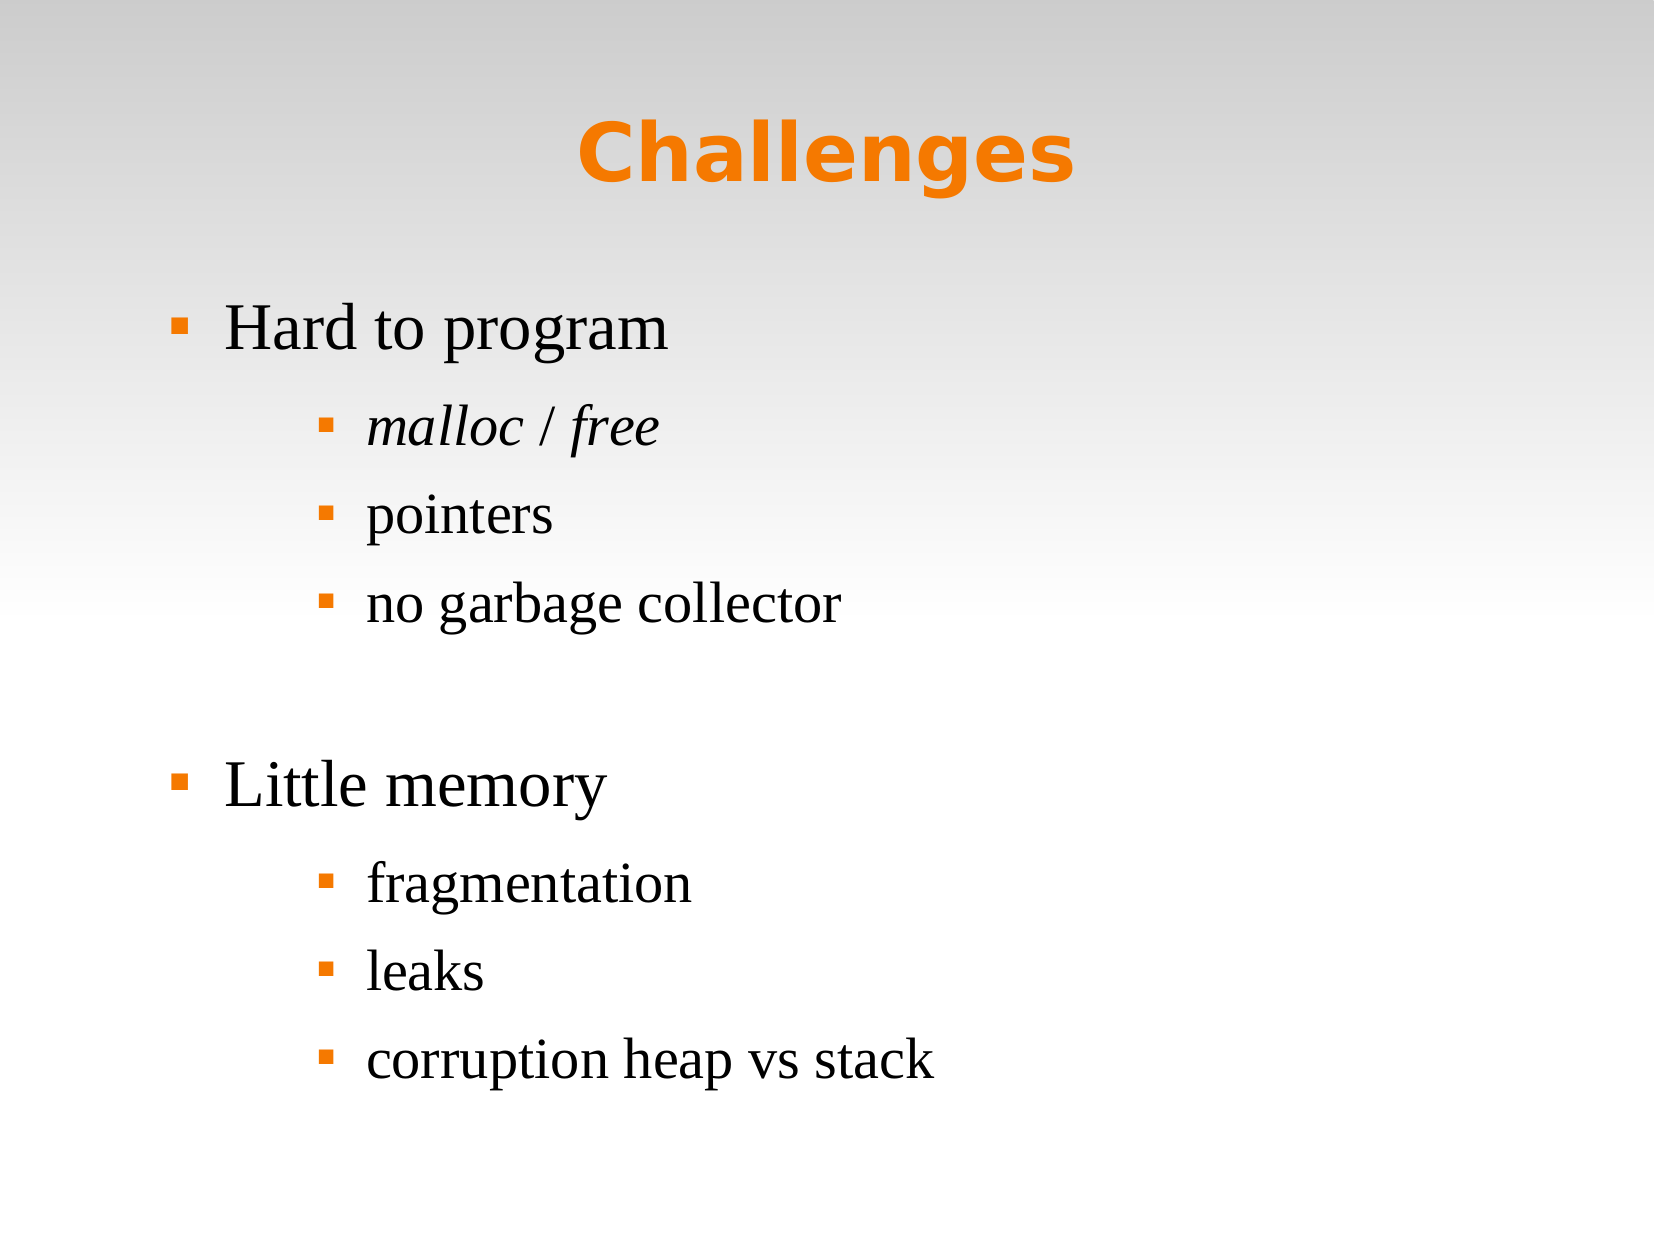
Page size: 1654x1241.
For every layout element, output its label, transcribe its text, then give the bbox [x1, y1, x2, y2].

title Challenges [82, 49, 1571, 257]
list Hard to program malloc / free pointers no garbage collector Little memory fragmentation leaks corruption heap vs stack [82, 290, 1571, 1147]
